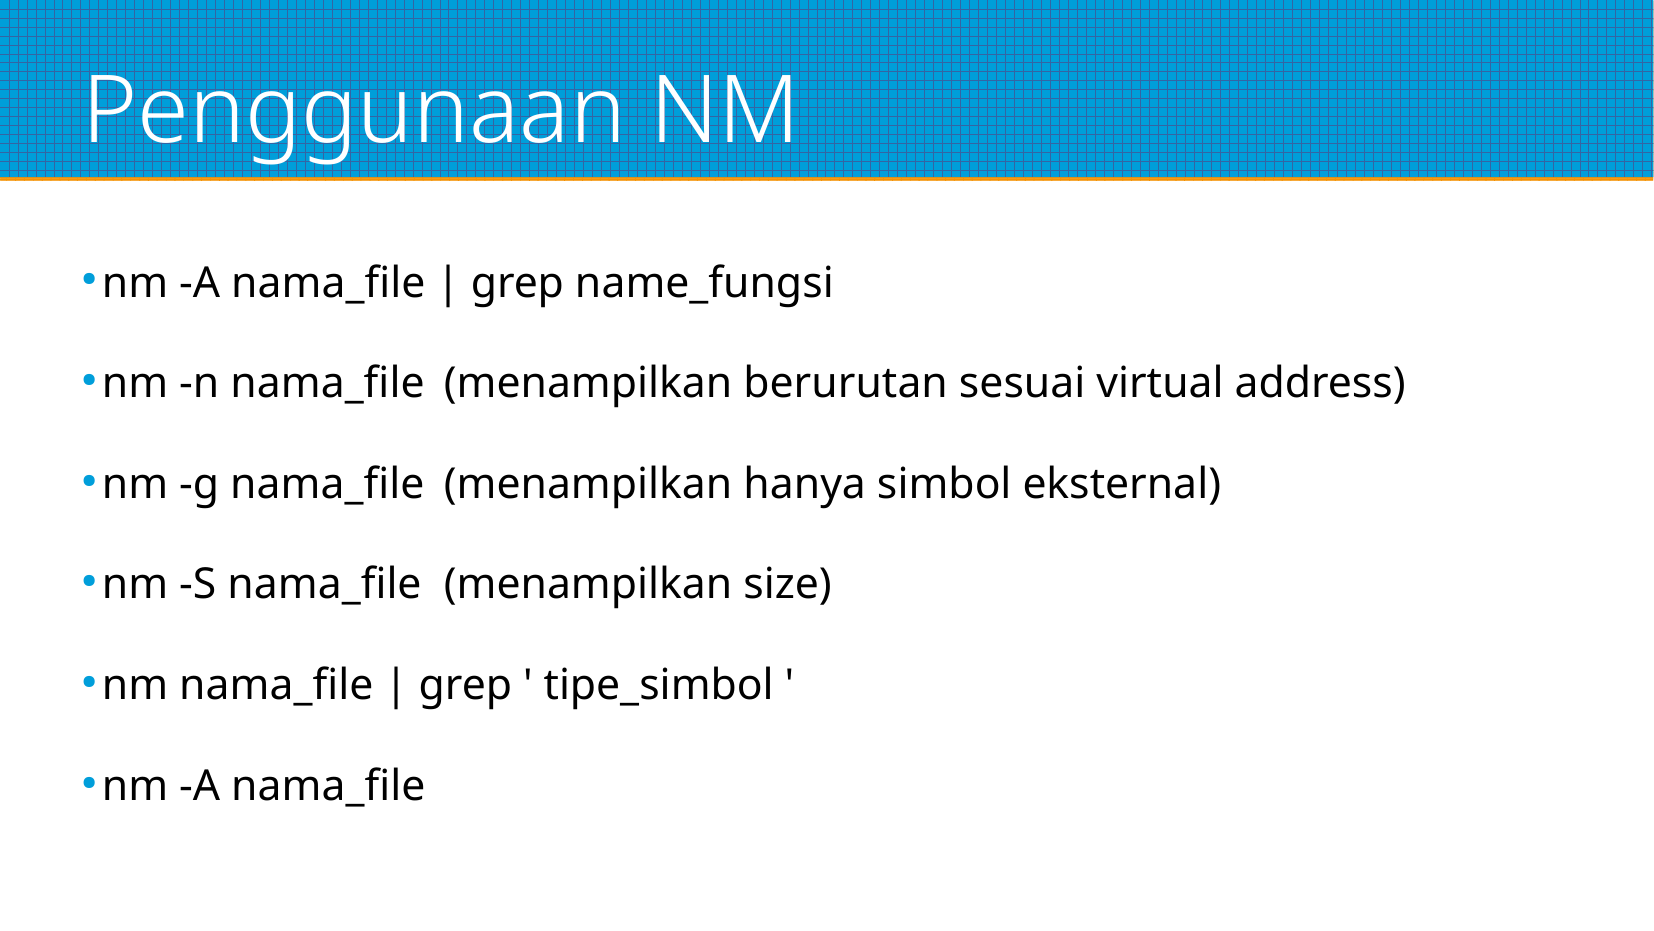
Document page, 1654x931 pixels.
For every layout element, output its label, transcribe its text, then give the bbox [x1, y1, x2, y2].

list nm -A nama_file | grep name_fungsi nm -n nama_file (menampilkan berurutan sesuai virtual address) nm -g nama_file (menampilkan hanya simbol eksternal) nm -S nama_file (menampilkan size) nm nama_file | grep ' tipe_simbol ' nm -A nama_file [75, 251, 1555, 826]
title Penggunaan NM [82, 14, 1571, 171]
